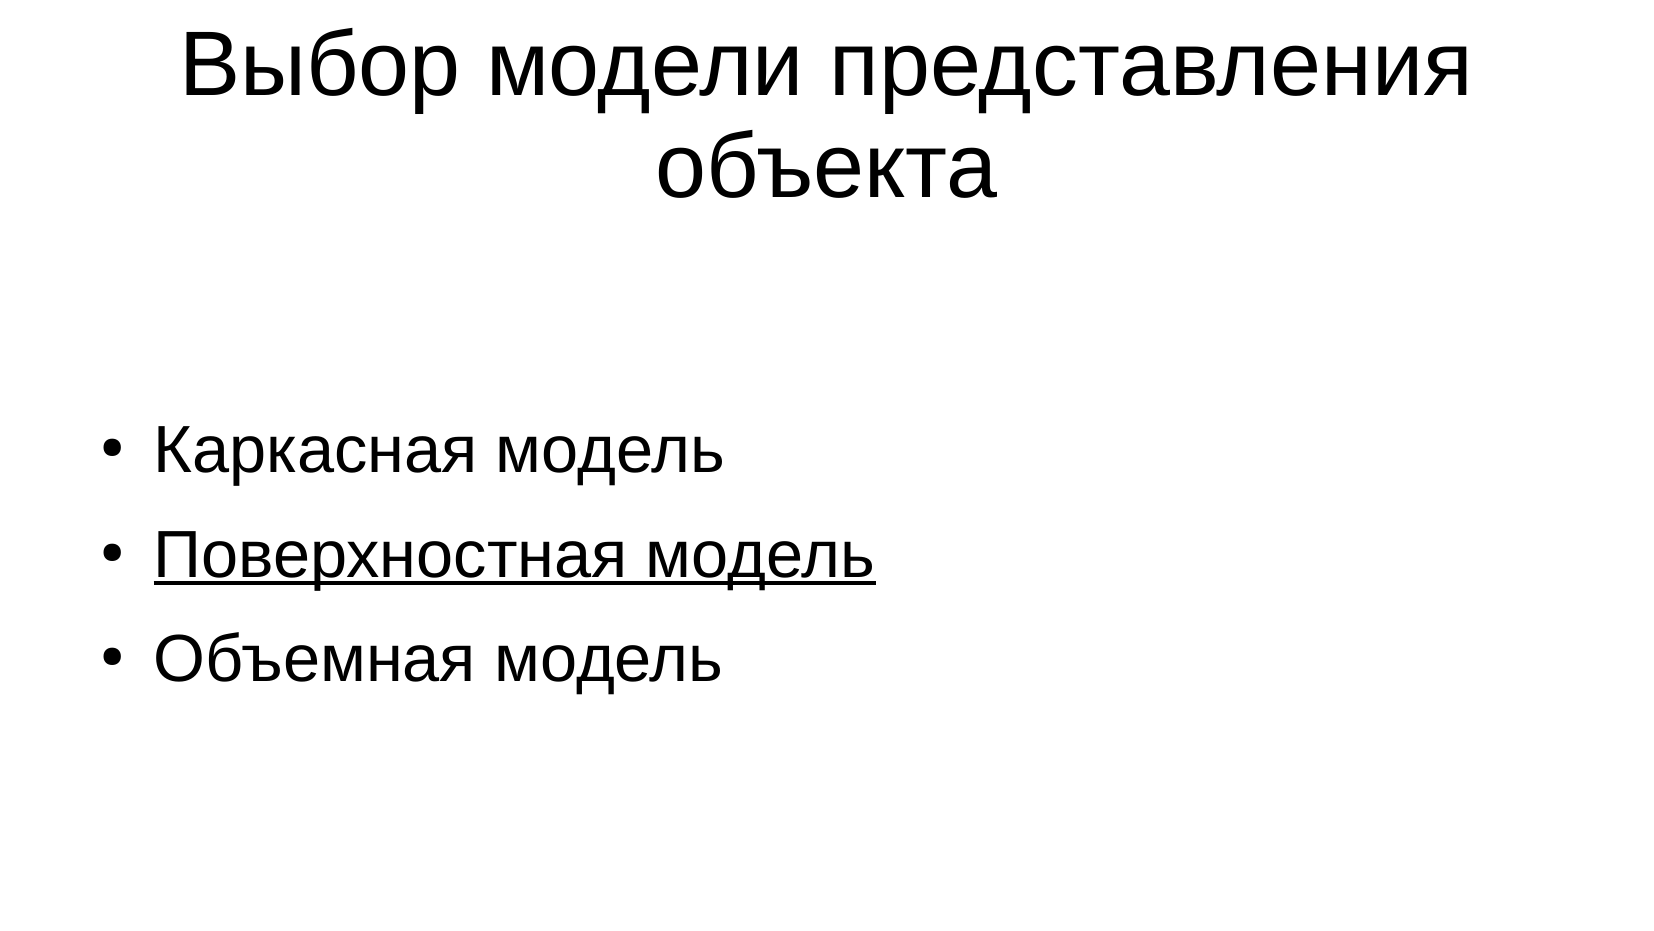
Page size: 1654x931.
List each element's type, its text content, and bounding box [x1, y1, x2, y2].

title Выбор модели представления объекта [82, 12, 1571, 218]
list Каркасная модель Поверхностная модель Объемная модель [82, 412, 1571, 931]
